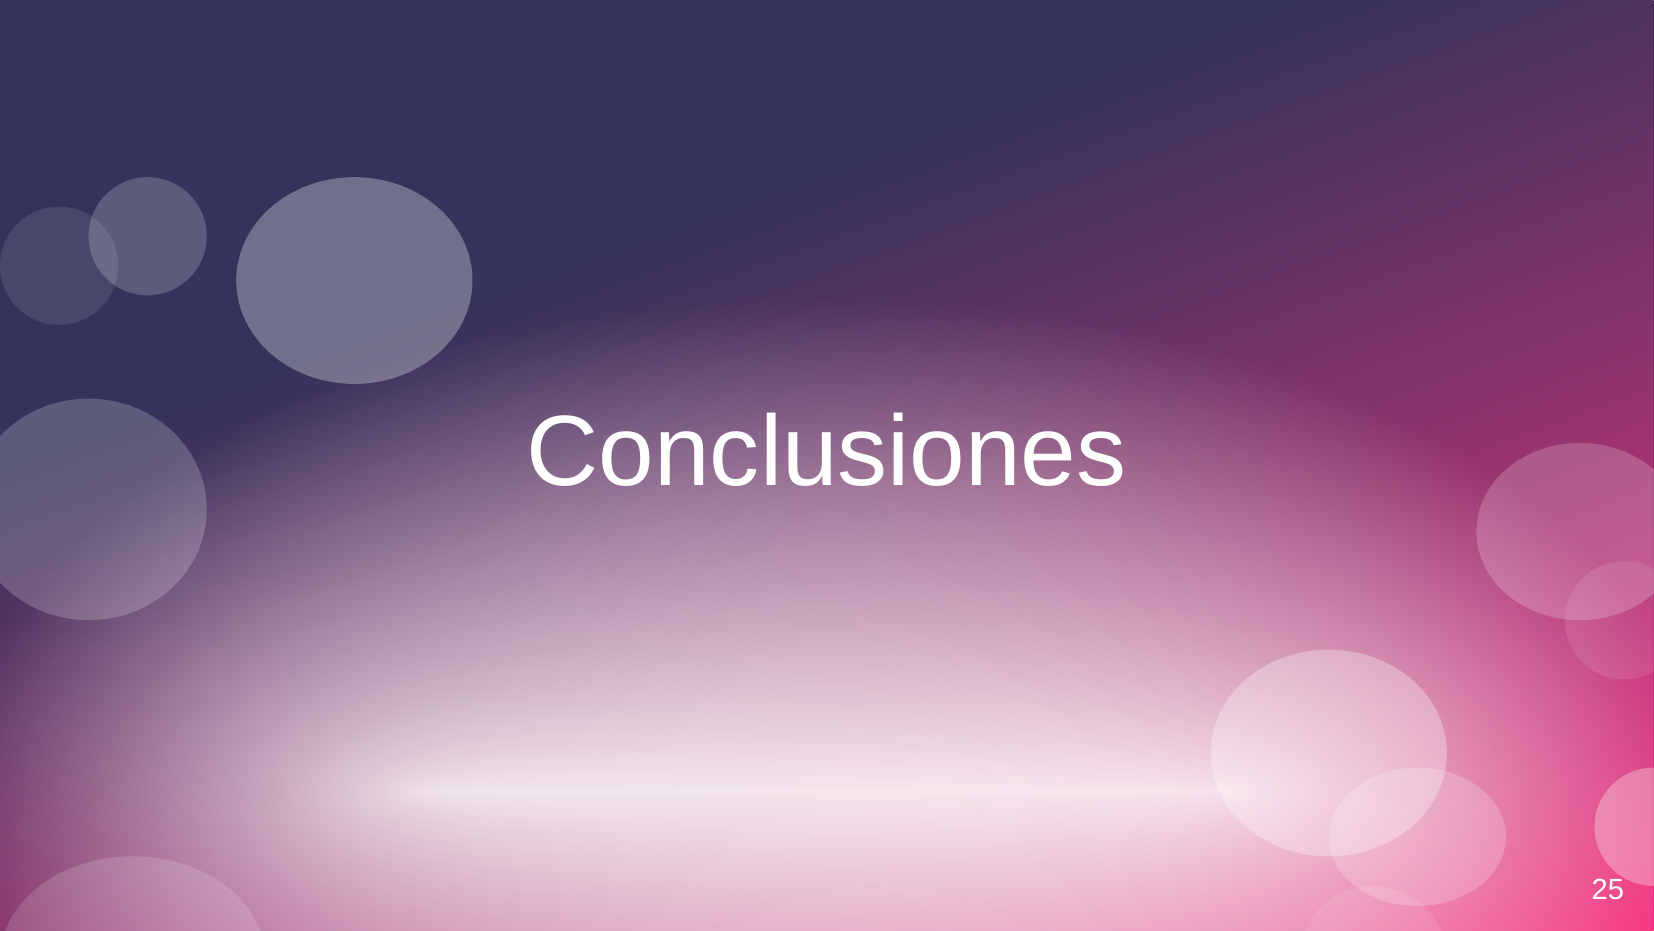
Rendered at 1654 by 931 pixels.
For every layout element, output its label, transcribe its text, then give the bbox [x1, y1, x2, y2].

title Conclusiones [88, 369, 1565, 532]
